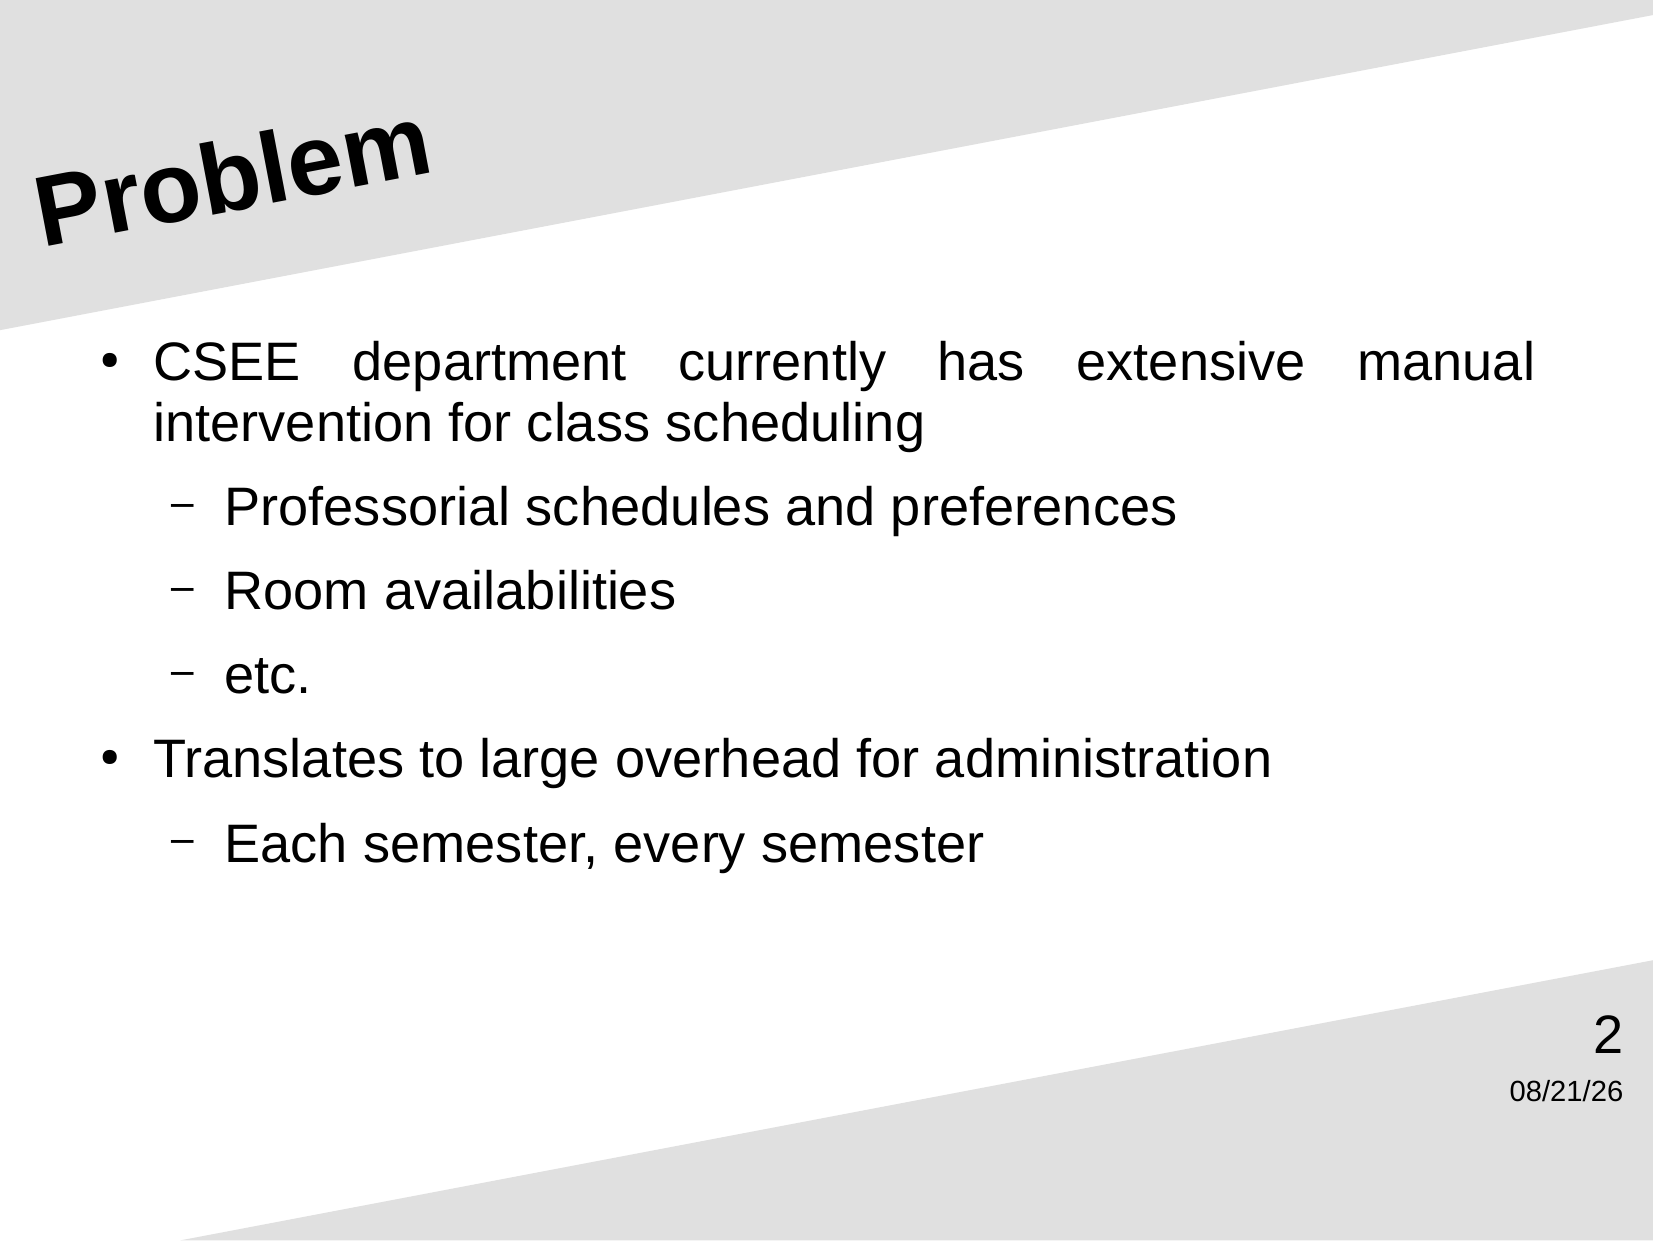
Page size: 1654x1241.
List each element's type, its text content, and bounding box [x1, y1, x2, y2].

title Problem [16, 0, 1518, 315]
list CSEE department currently has extensive manual intervention for class scheduling Professorial schedules and preferences Room availabilities etc. Translates to large overhead for administration Each semester, every semester [82, 331, 1538, 1052]
